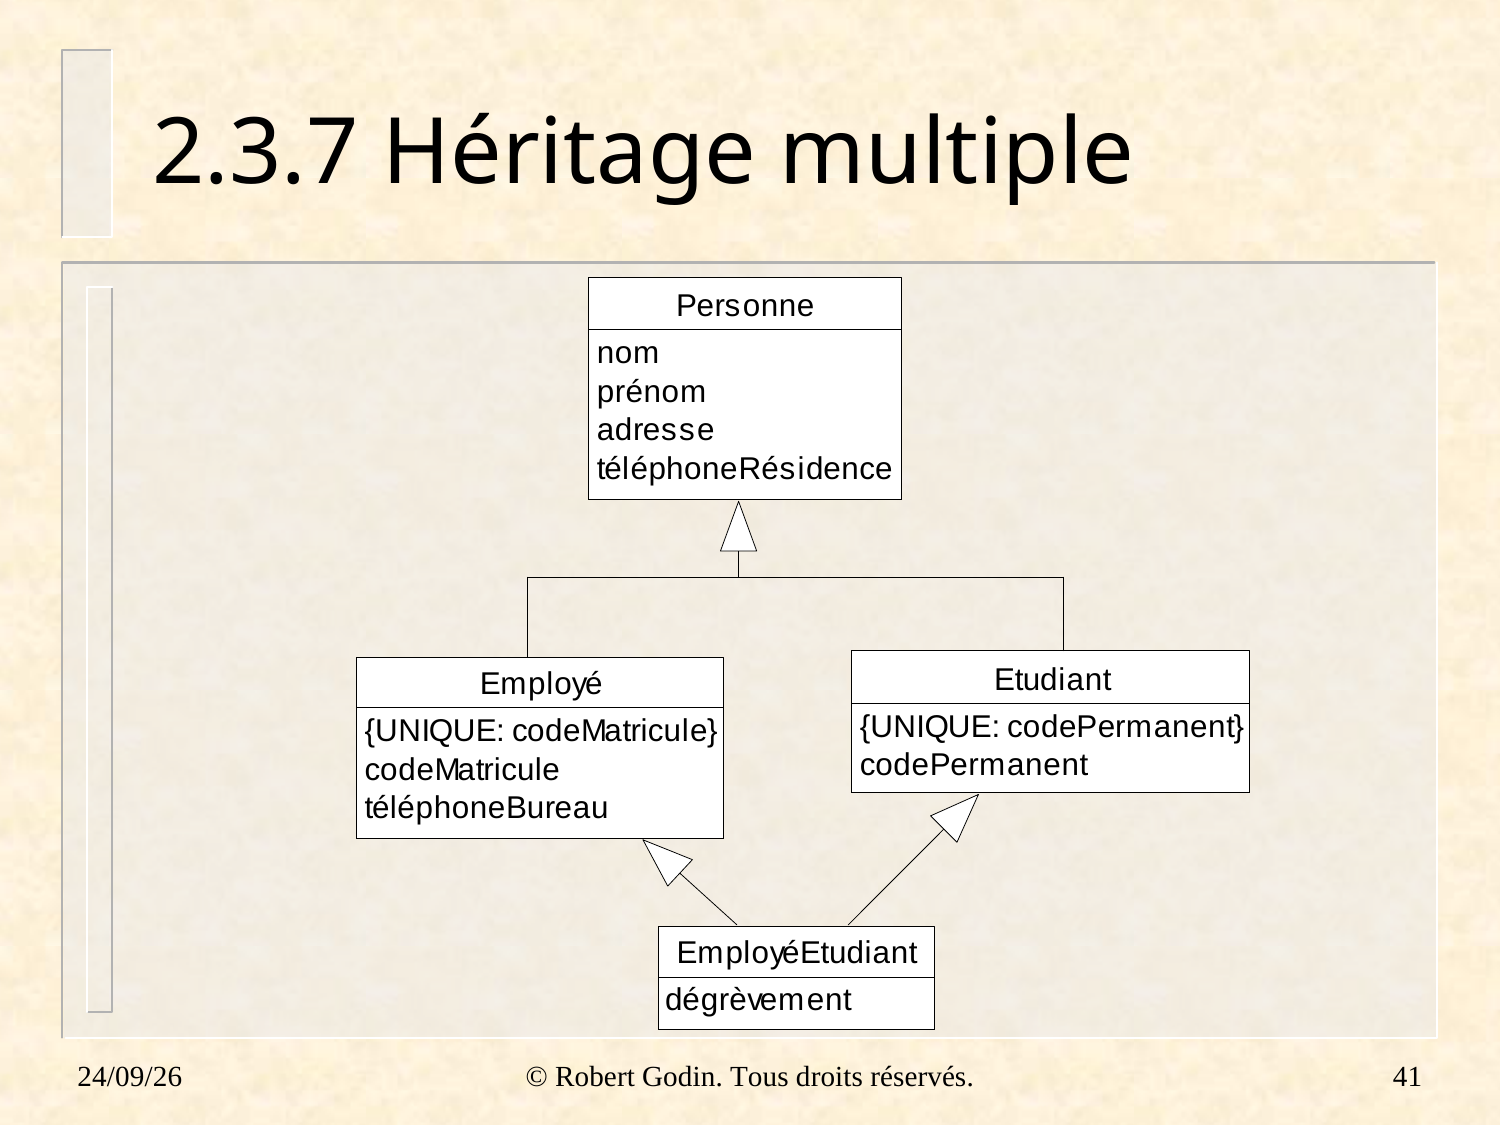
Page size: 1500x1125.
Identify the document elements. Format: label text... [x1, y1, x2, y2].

text_box 31/05/21 [62, 1037, 376, 1113]
text_box © Robert Godin. Tous droits réservés. [512, 1071, 988, 1113]
picture [0, 0, 1500, 1125]
text_box <number> [1125, 1037, 1438, 1113]
chart [312, 241, 1300, 1071]
title 2.3.7 Héritage multiple [137, 56, 1413, 238]
